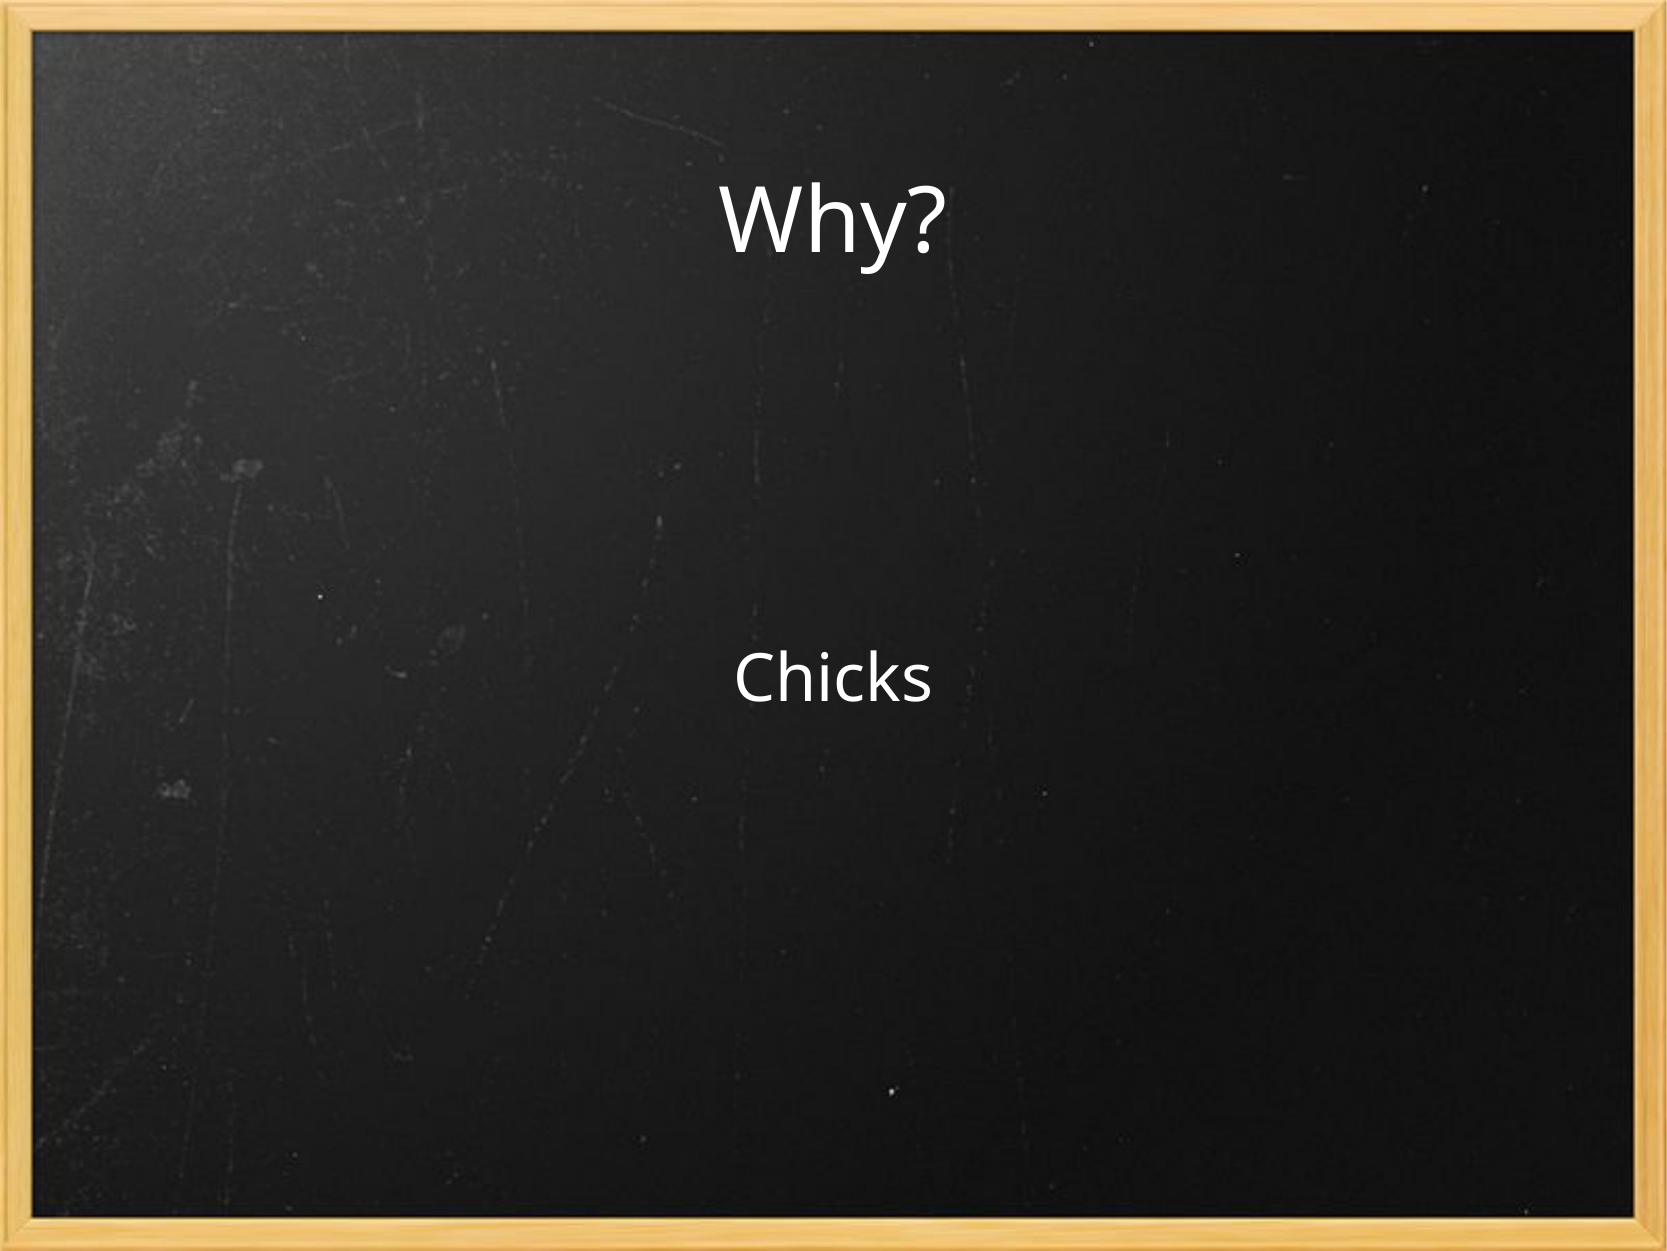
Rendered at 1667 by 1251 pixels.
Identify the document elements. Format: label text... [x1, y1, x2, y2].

title Why? [124, 110, 1542, 320]
subtitle Chicks [124, 360, 1542, 1087]
picture [0, 0, 1667, 1251]
